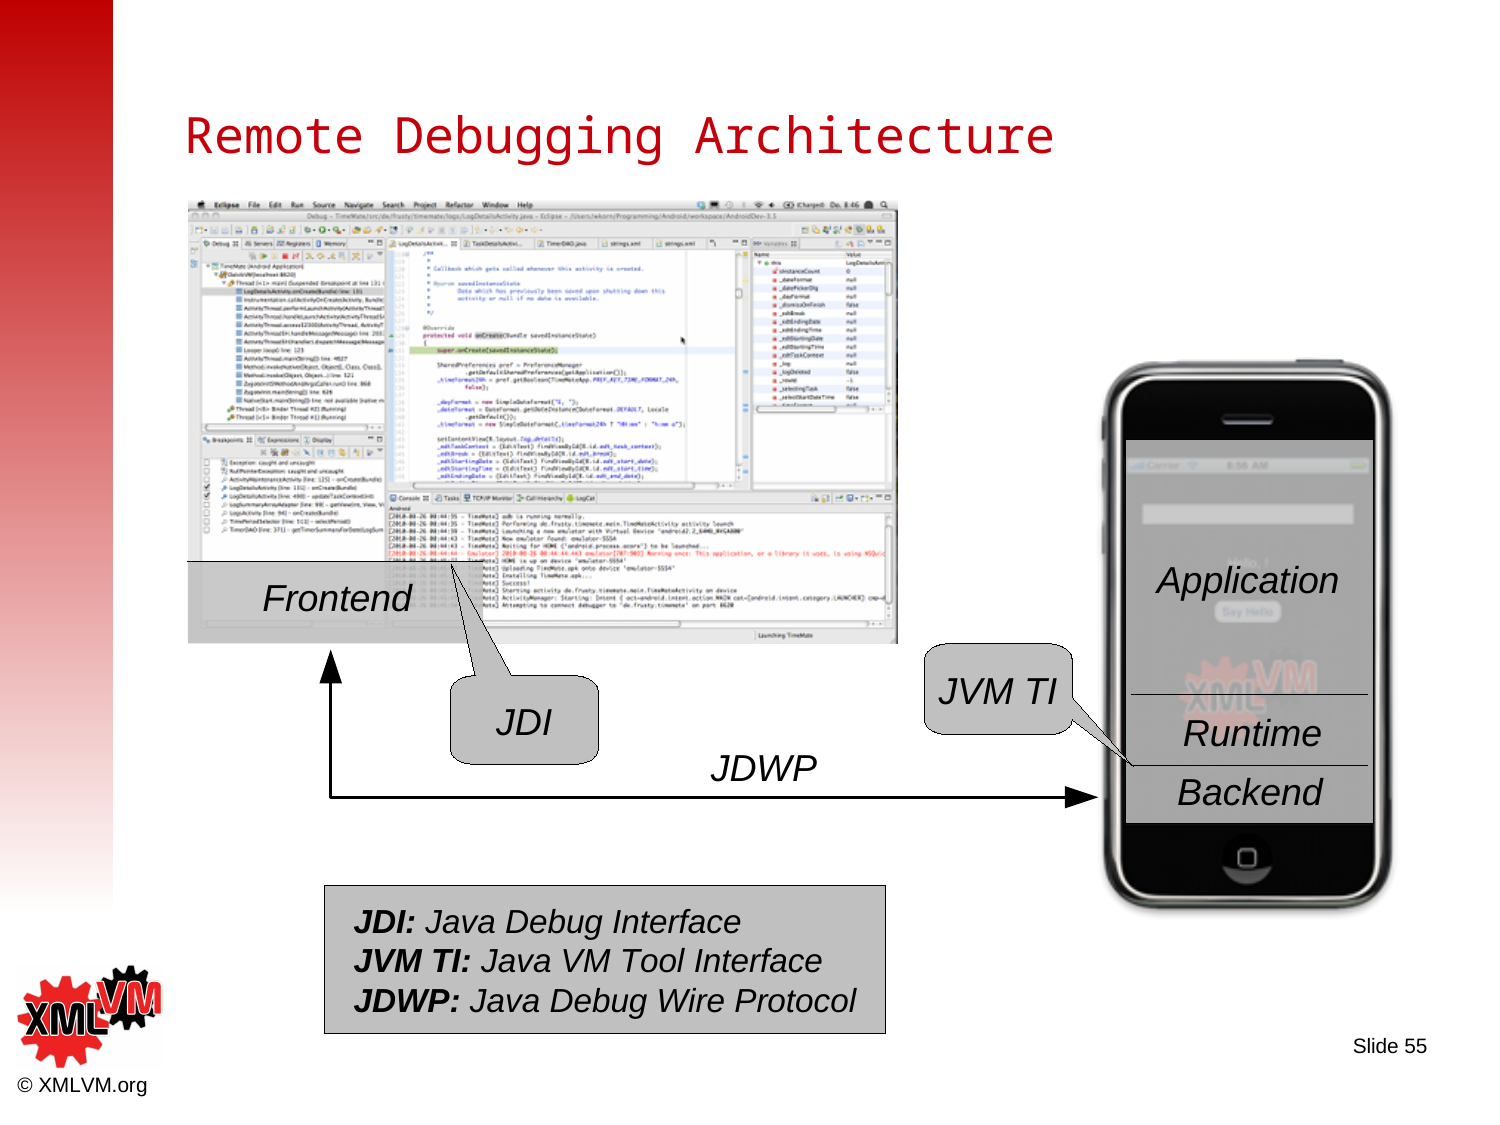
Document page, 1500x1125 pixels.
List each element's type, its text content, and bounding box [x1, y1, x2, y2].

picture [188, 200, 898, 644]
picture [1092, 354, 1405, 936]
title Remote Debugging Architecture [170, 67, 1447, 207]
text_box [187, 561, 484, 643]
text_box JVM TI [924, 643, 1134, 767]
text_box Backend [1162, 761, 1338, 821]
text_box JDI: Java Debug Interface JVM TI: Java VM Tool Interface JDWP: Java Debug Wire Protocol [324, 885, 886, 1034]
picture [16, 964, 164, 1069]
text_box [1125, 439, 1374, 824]
text_box Application [1142, 548, 1356, 609]
text_box Frontend [247, 566, 428, 627]
text_box Runtime [1168, 702, 1338, 762]
text_box JDI [450, 564, 599, 765]
text_box JDWP [696, 736, 832, 797]
